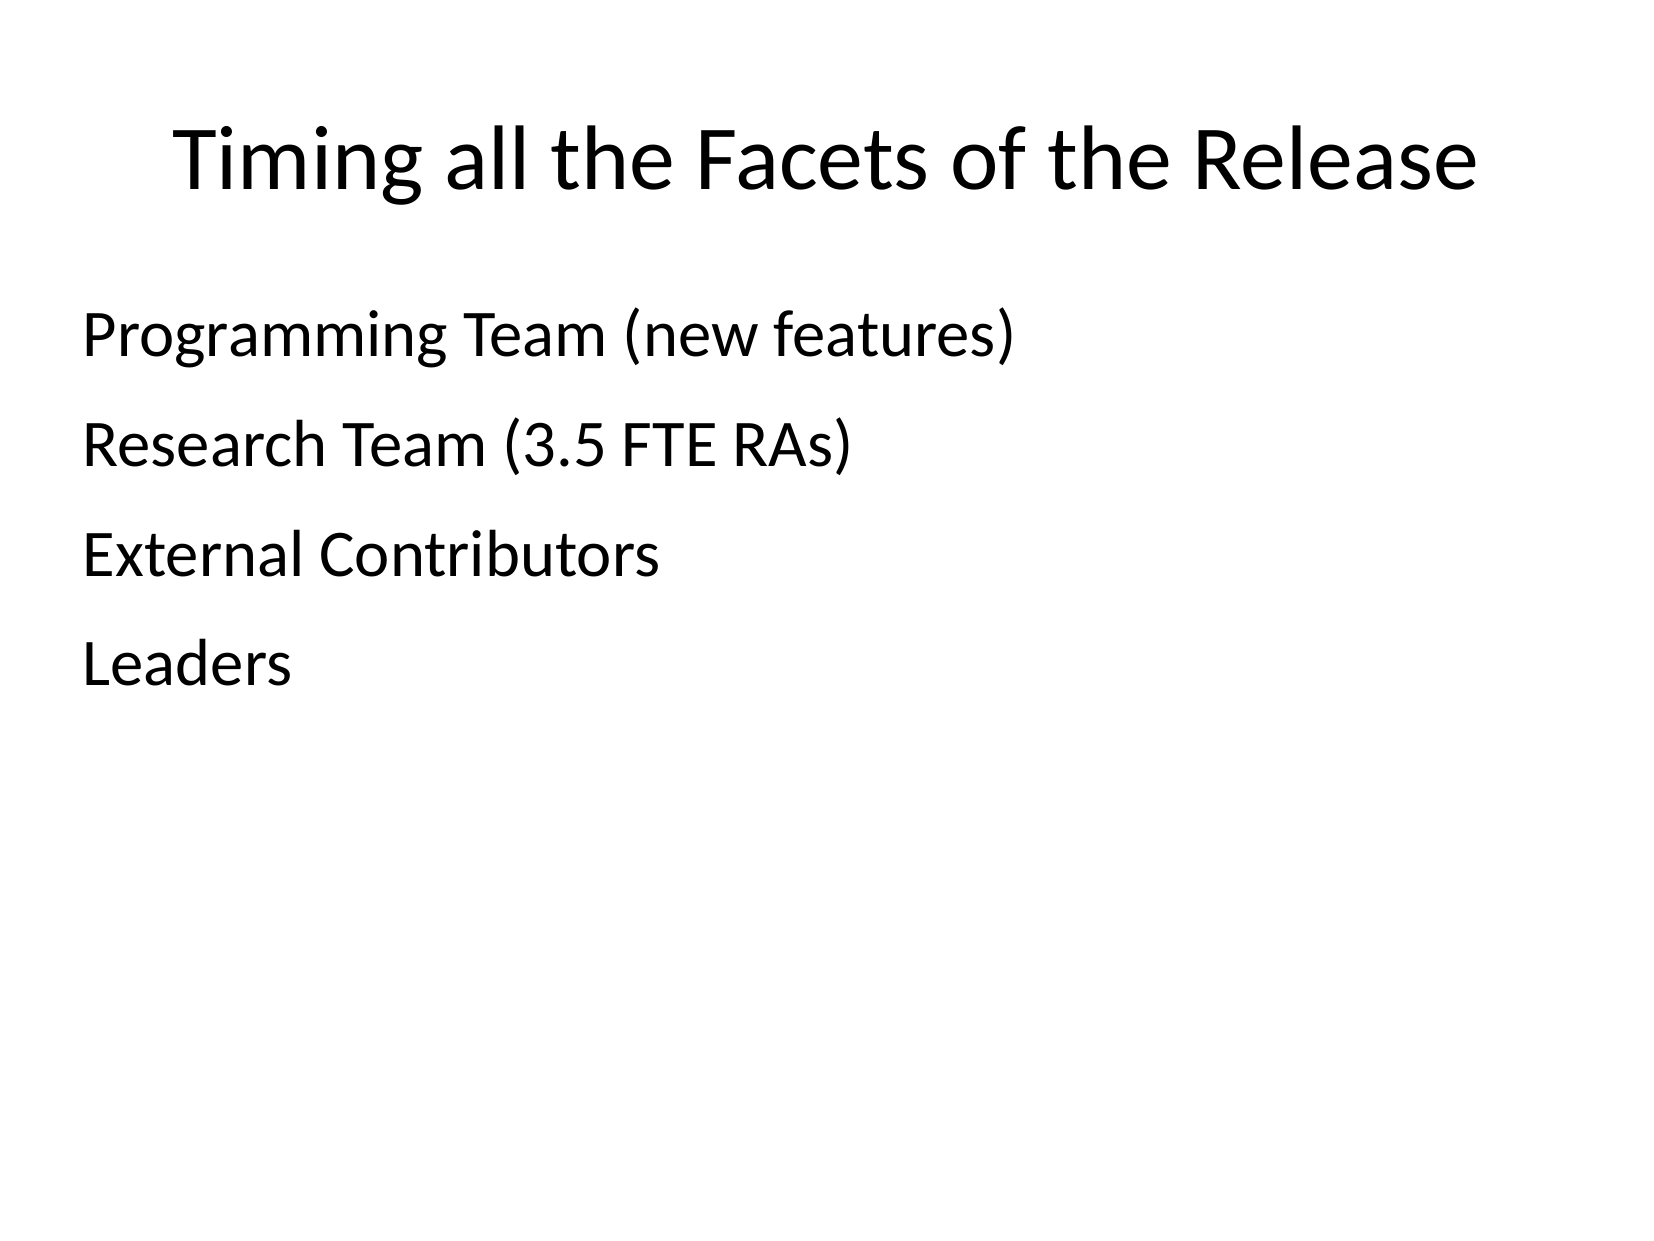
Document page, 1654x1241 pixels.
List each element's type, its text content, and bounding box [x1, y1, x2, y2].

title Timing all the Facets of the Release [82, 49, 1571, 257]
list Programming Team (new features) Research Team (3.5 FTE RAs) External Contributors Leaders [82, 290, 1571, 1010]
